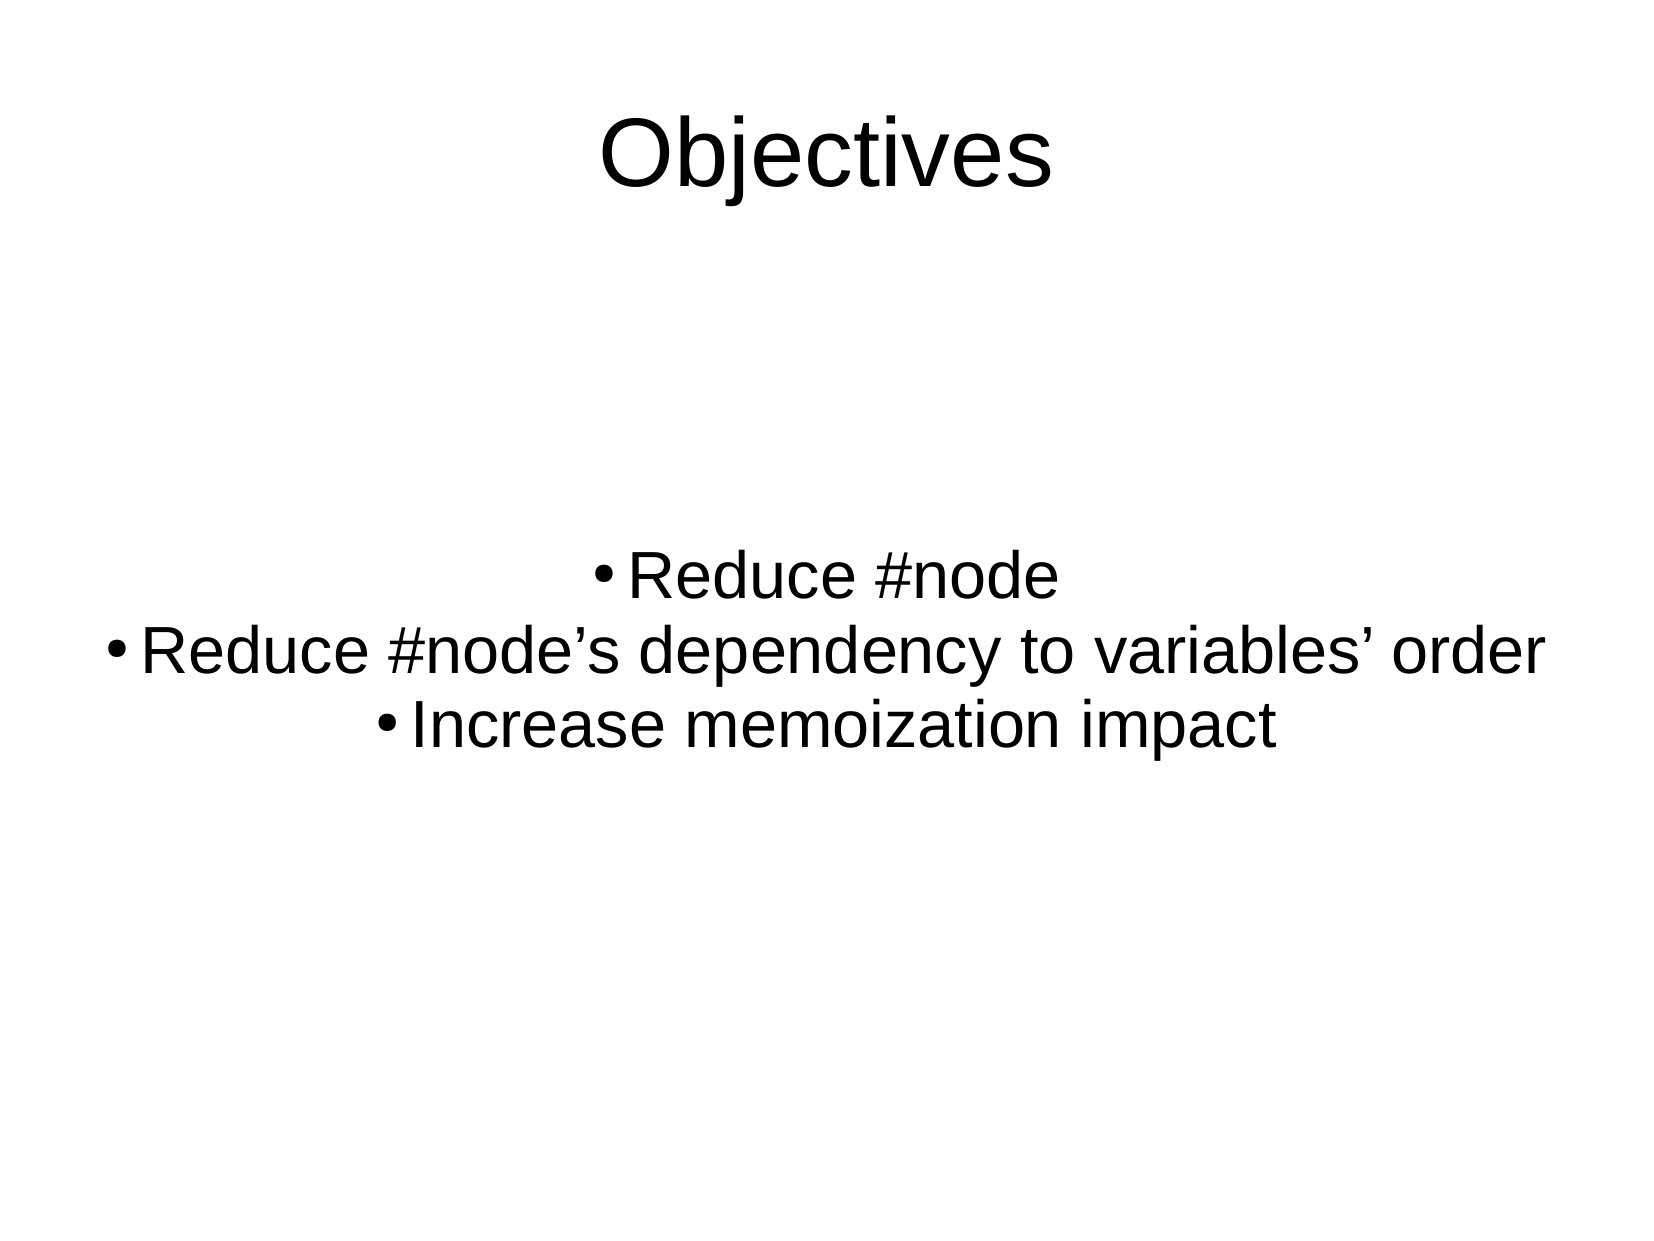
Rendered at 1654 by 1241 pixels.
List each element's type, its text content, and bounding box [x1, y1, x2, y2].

title Objectives [82, 49, 1571, 257]
subtitle Reduce #node Reduce #node’s dependency to variables’ order Increase memoization impact [82, 290, 1571, 1010]
